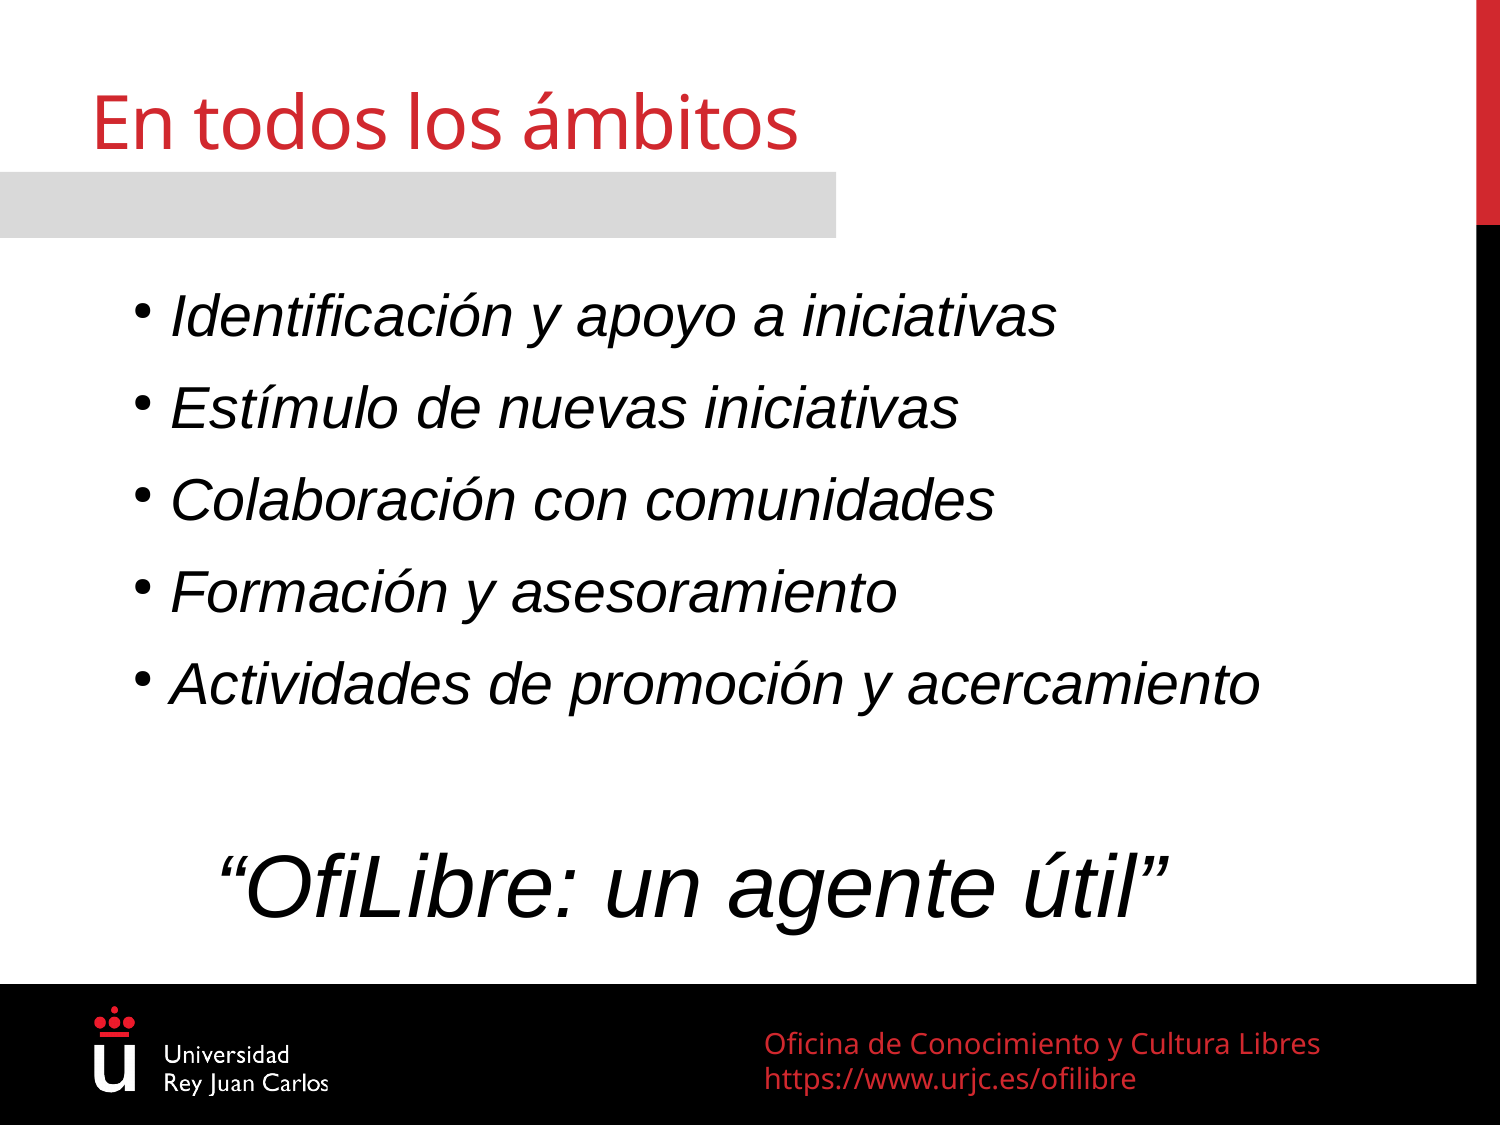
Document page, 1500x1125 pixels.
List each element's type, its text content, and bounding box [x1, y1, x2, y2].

text_box Oficina de Conocimiento y Cultura Libres https://www.urjc.es/ofilibre [748, 1017, 1500, 1125]
text_box [0, 984, 1500, 1125]
list Identificación y apoyo a iniciativas Estímulo de nuevas iniciativas Colaboración con comunidades Formación y asesoramiento Actividades de promoción y acercamiento “OfiLibre: un agente útil” [105, 270, 1351, 961]
text_box En todos los ámbitos [0, 24, 1326, 172]
picture [94, 1006, 328, 1096]
text_box [0, 171, 837, 238]
